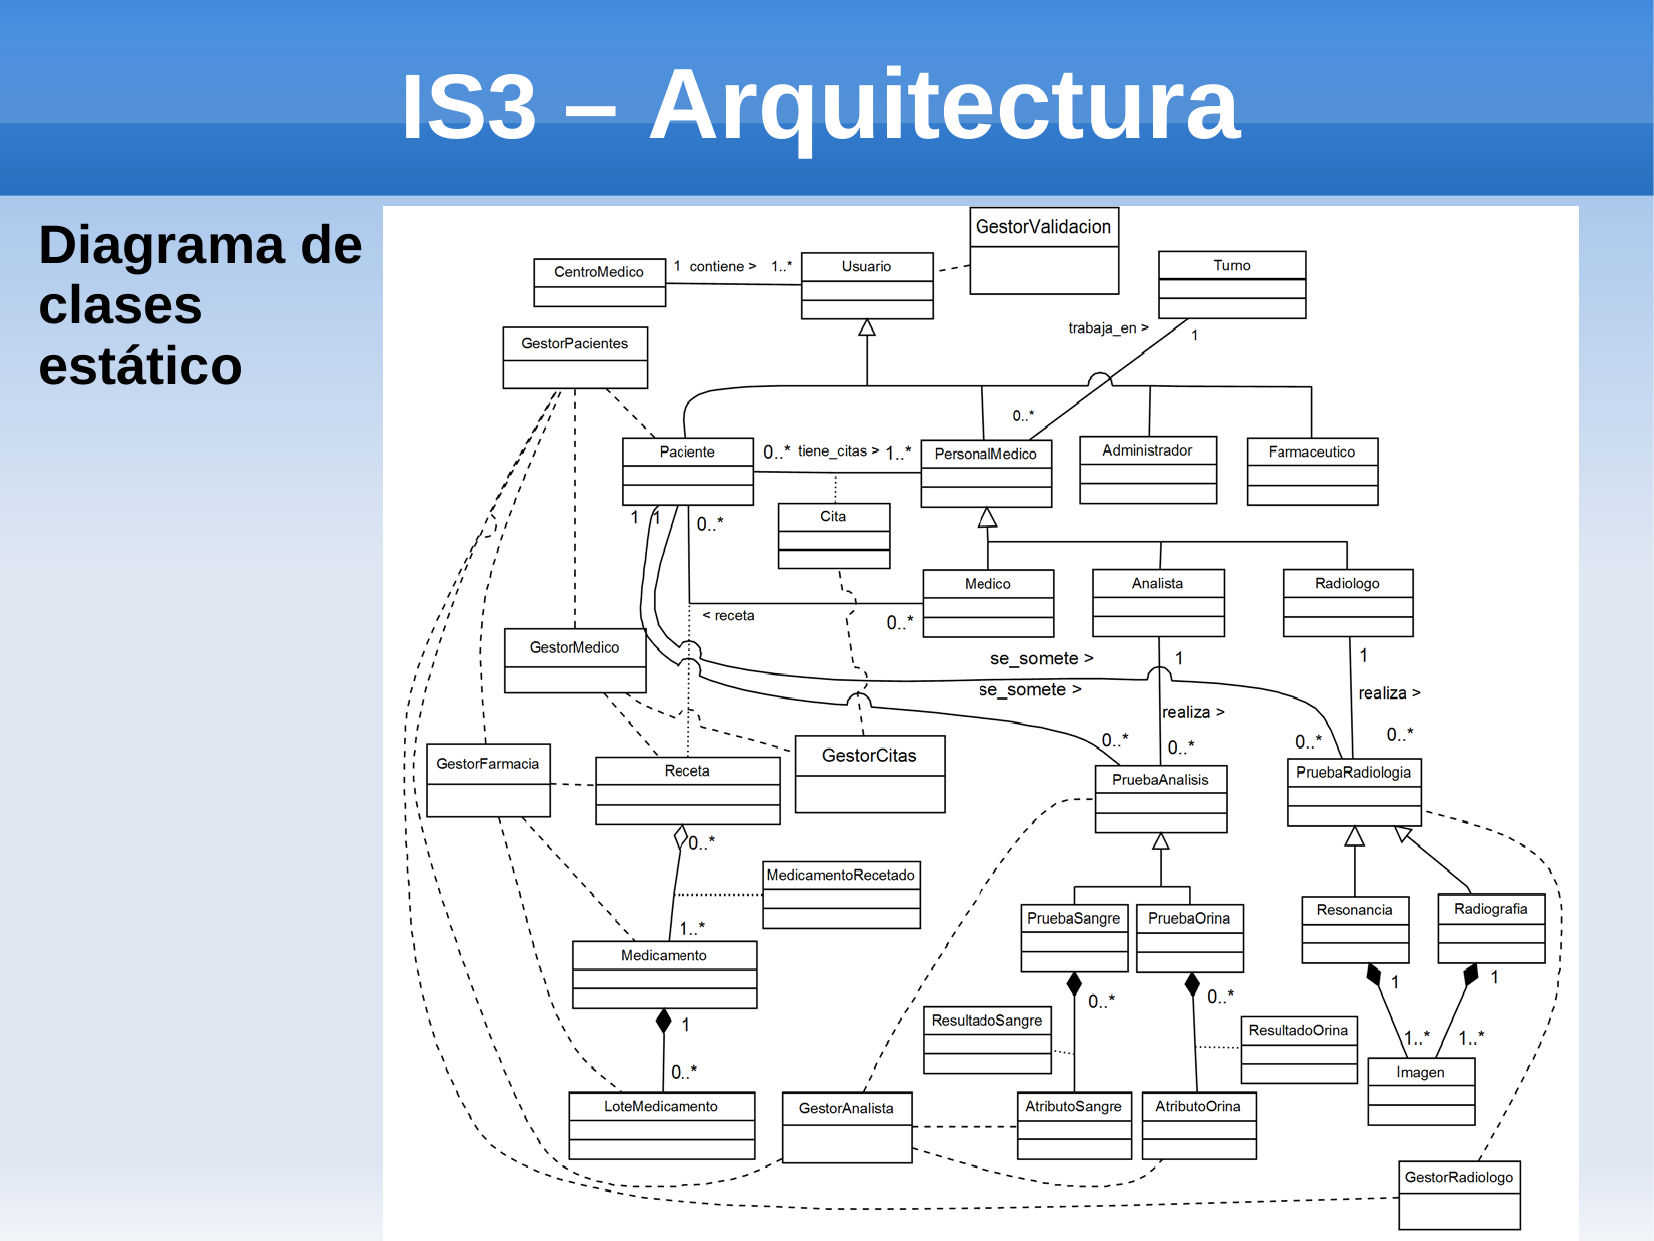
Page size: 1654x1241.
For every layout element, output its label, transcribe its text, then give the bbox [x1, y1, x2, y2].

text_box Diagrama de clases estático [23, 206, 383, 404]
title IS3 – Arquitectura [76, 0, 1565, 206]
picture [0, 0, 1654, 1241]
